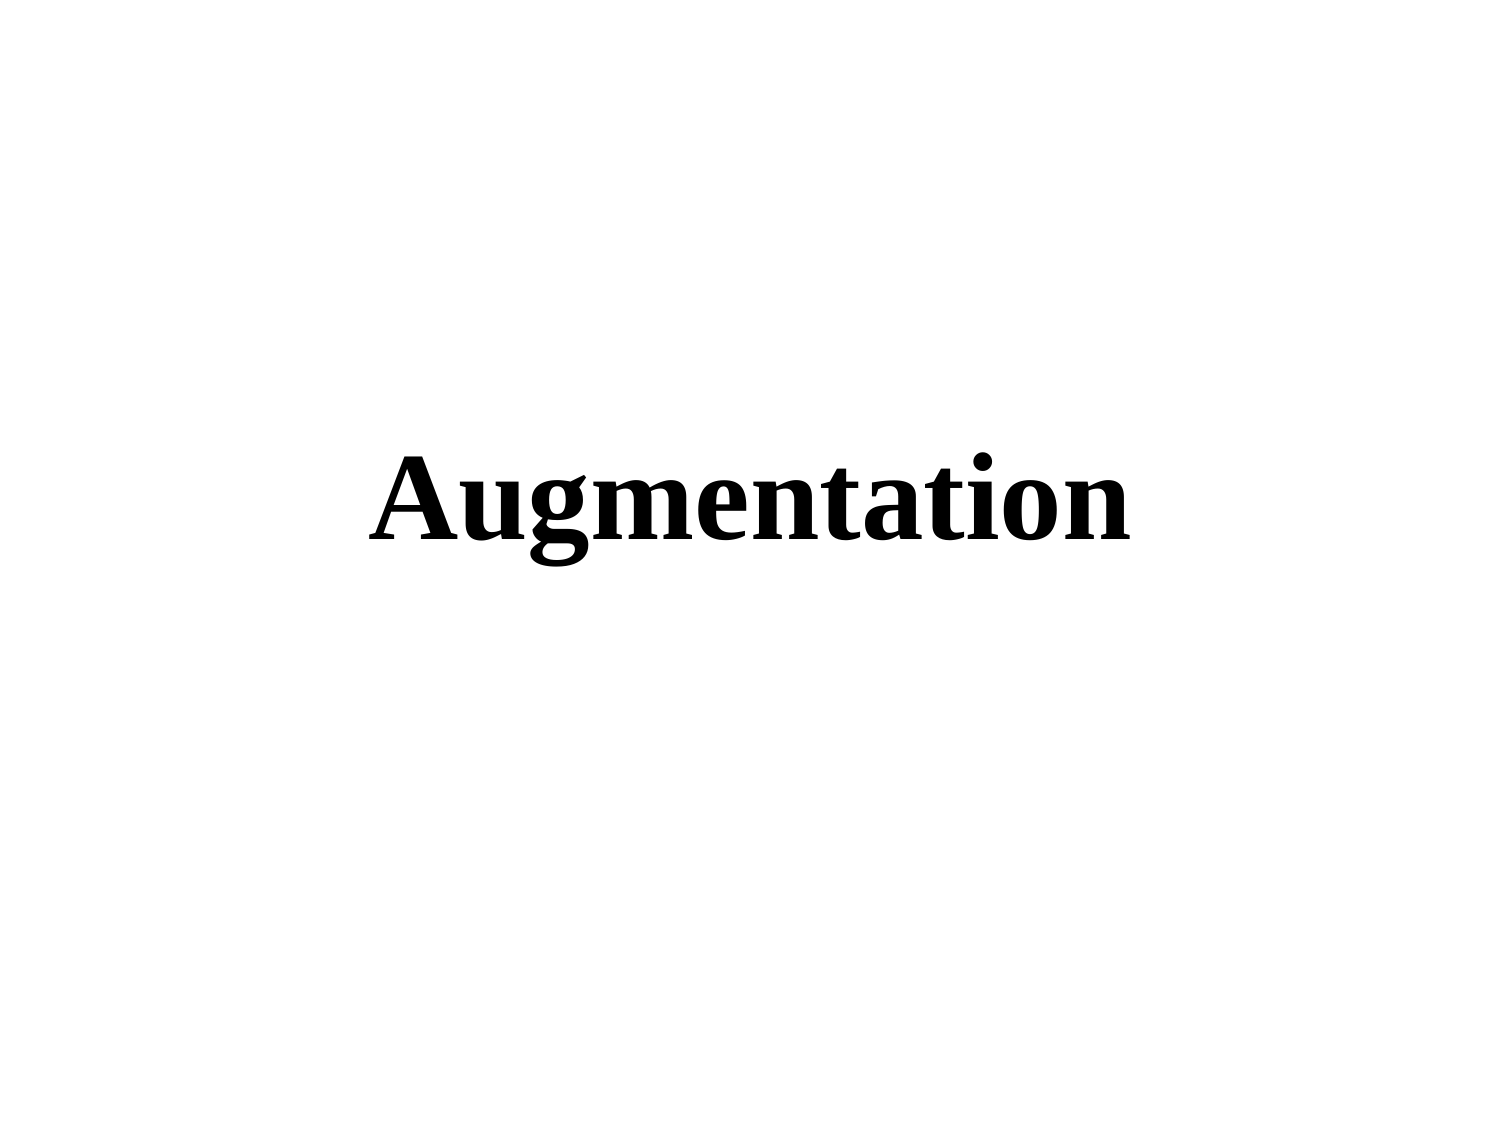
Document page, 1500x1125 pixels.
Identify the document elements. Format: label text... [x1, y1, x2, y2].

title Augmentation [113, 412, 1388, 600]
